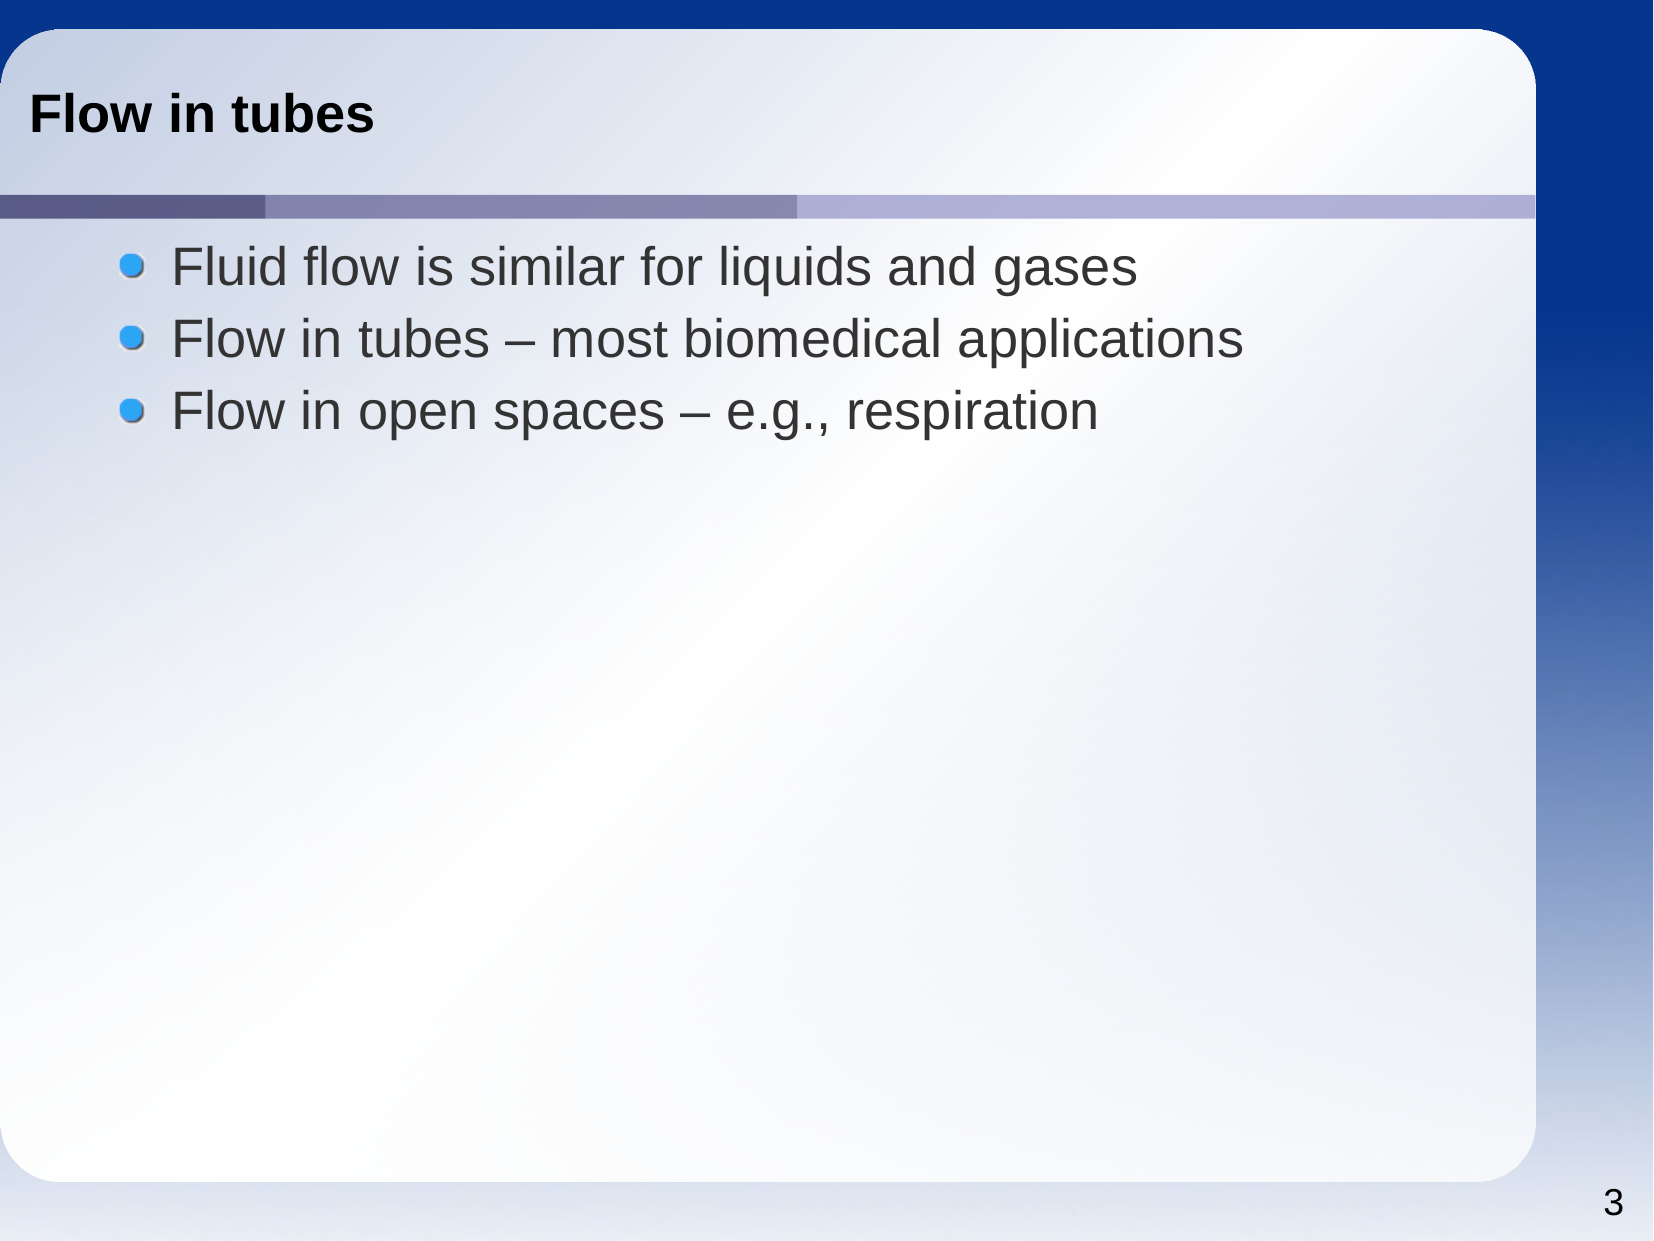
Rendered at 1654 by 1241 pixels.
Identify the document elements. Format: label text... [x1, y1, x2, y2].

picture [0, 0, 1654, 1241]
title Flow in tubes [29, 49, 1506, 178]
list Fluid flow is similar for liquids and gases Flow in tubes – most biomedical applications Flow in open spaces – e.g., respiration [29, 236, 1506, 1152]
